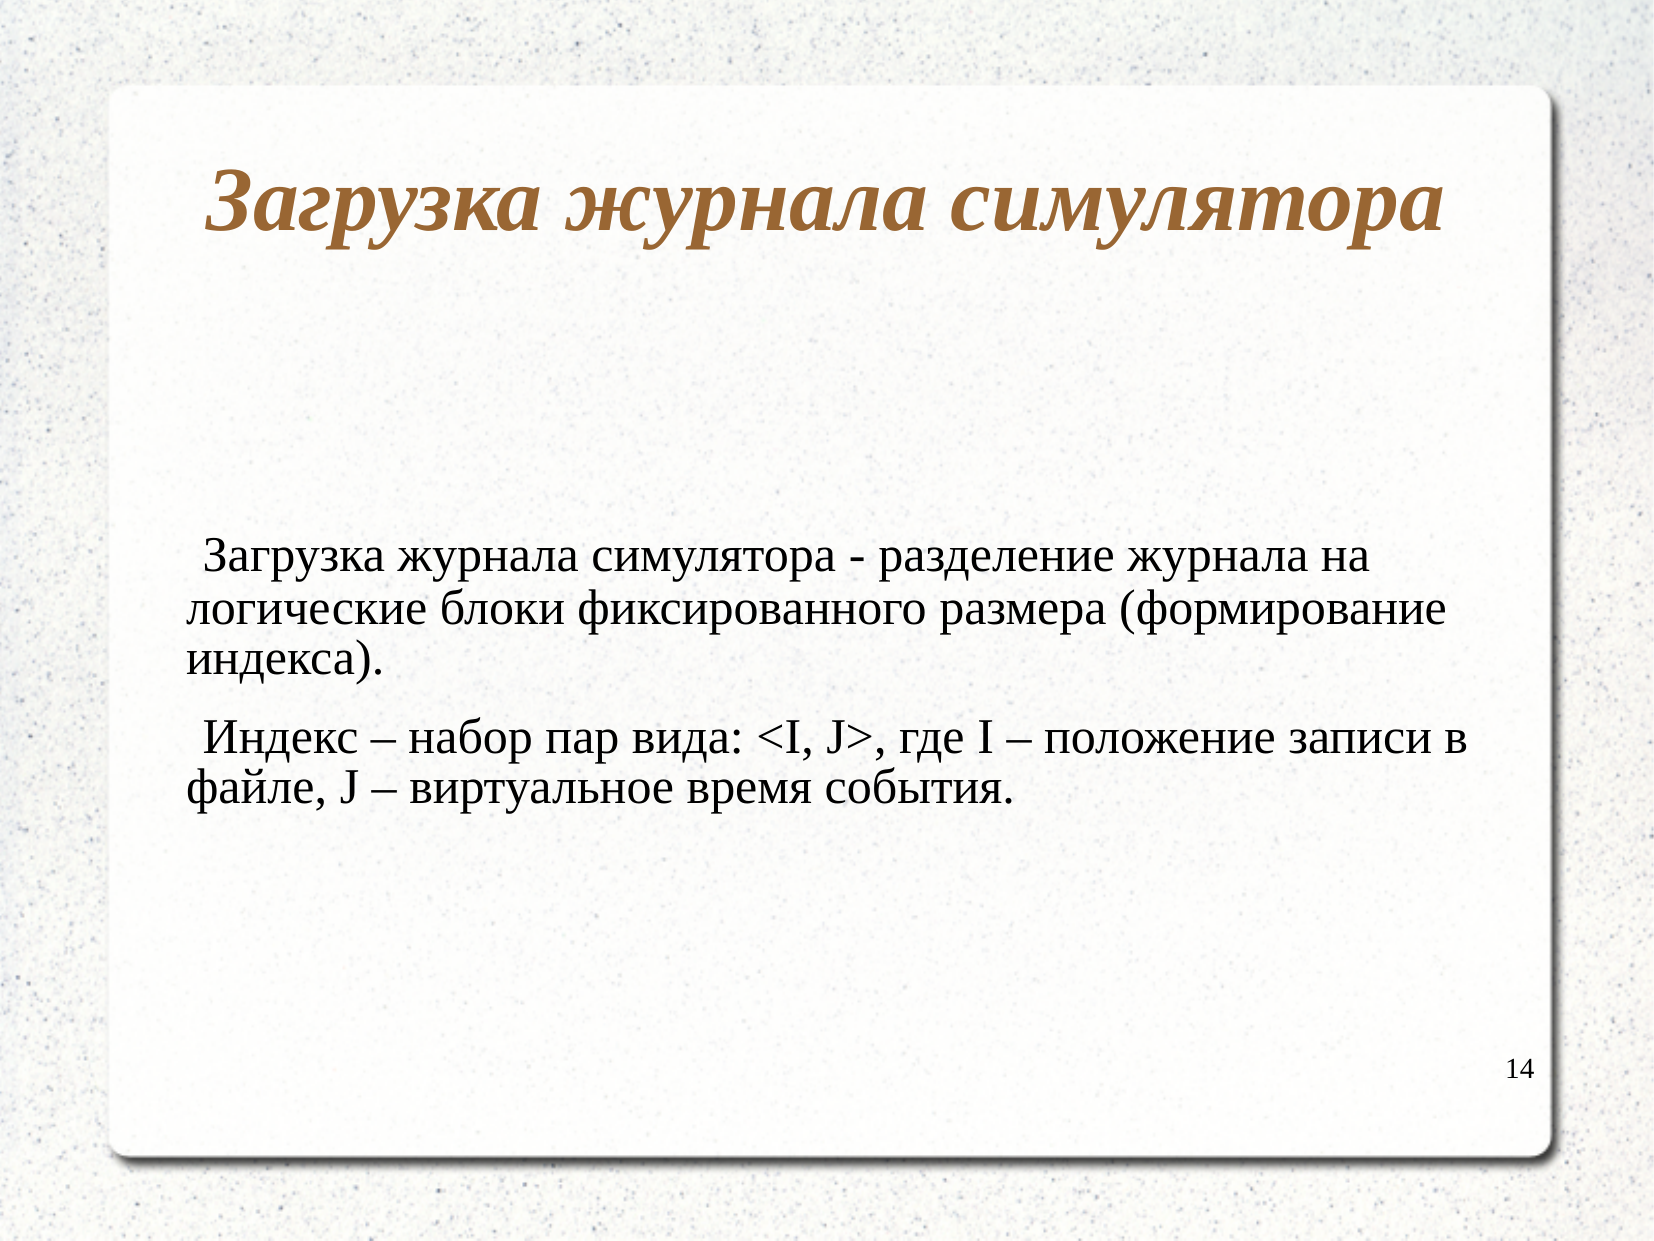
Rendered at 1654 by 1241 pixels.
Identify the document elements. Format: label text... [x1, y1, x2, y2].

picture [0, 0, 1654, 1241]
title Загрузка журнала симулятора [118, 96, 1536, 304]
list Загрузка журнала симулятора - разделение журнала на логические блоки фиксированного размера (формирование индекса). Индекс – набор пар вида: <I, J>, где I – положение записи в файле, J – виртуальное время события. [129, 513, 1488, 904]
